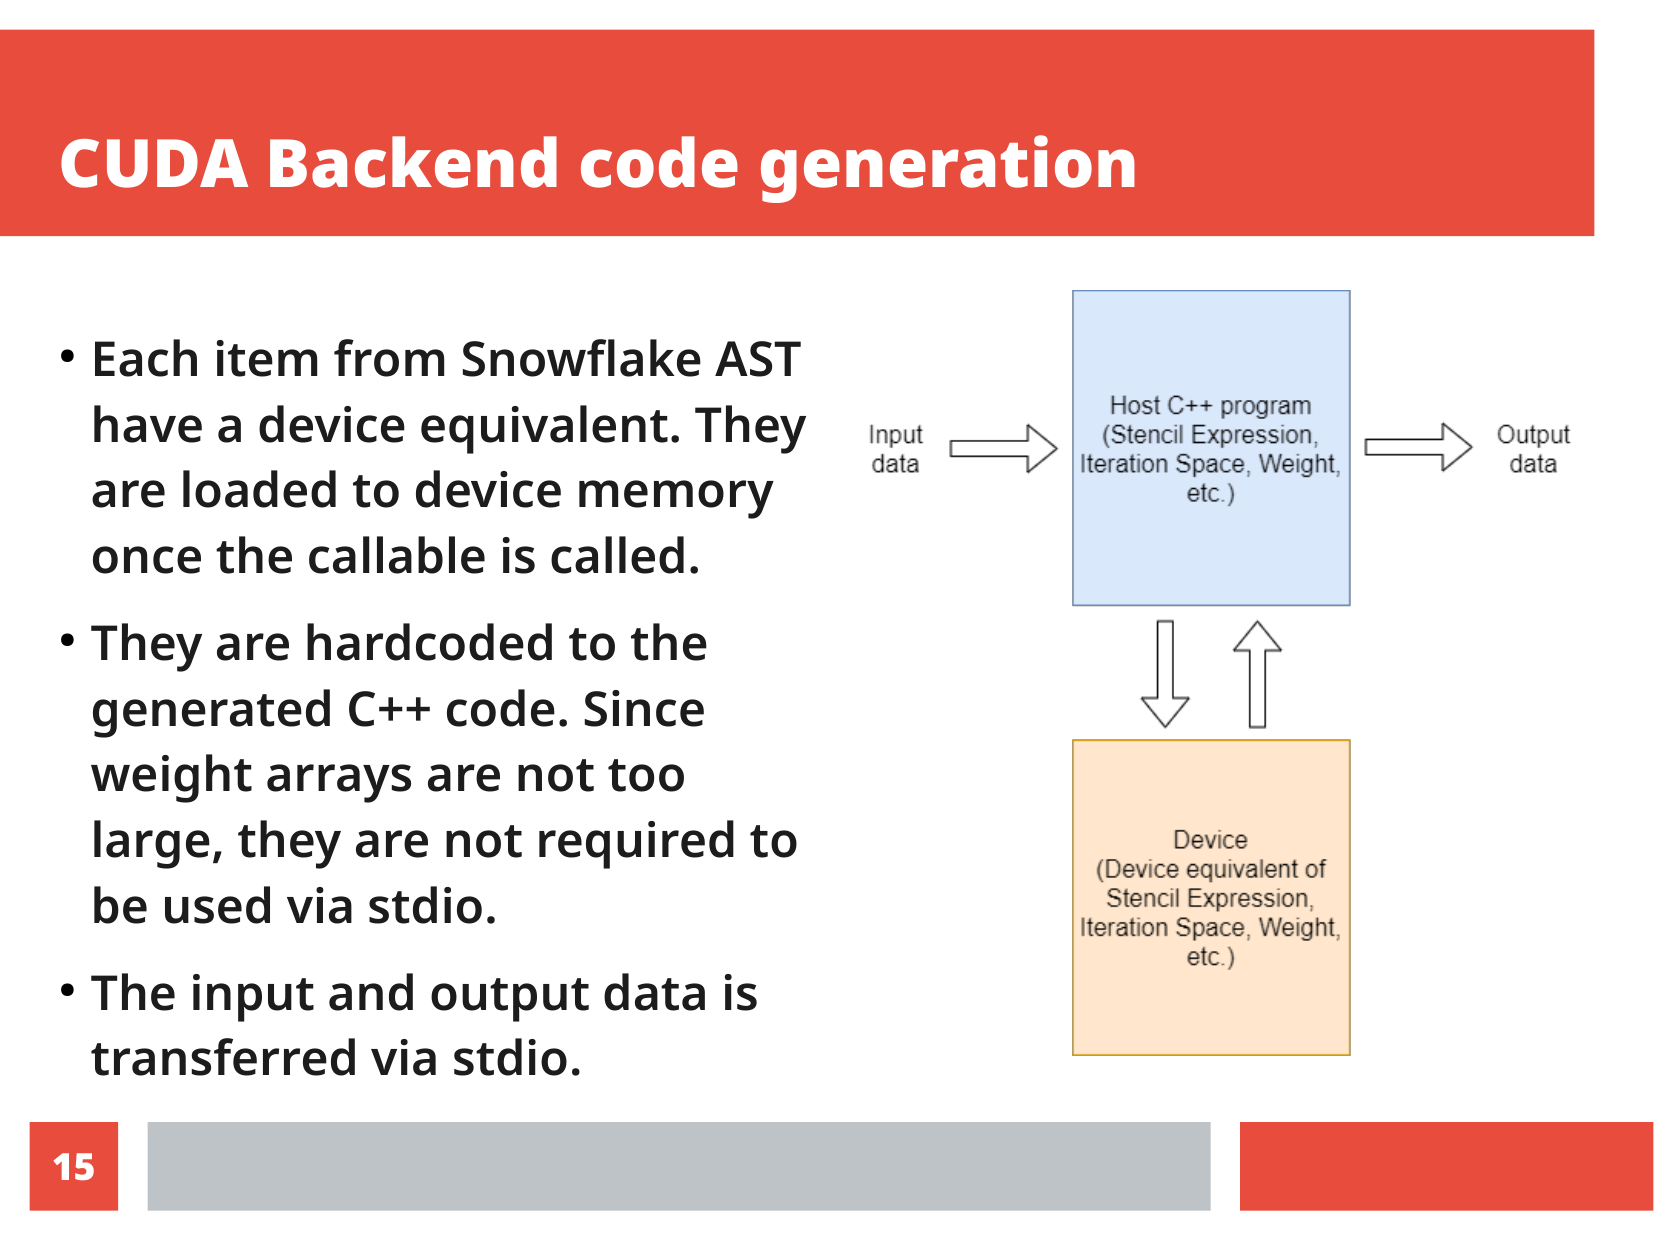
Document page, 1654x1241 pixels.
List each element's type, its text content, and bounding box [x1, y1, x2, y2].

title CUDA Backend code generation [59, 59, 1595, 207]
picture [842, 290, 1589, 1056]
list Each item from Snowflake AST have a device equivalent. They are loaded to device memory once the callable is called. They are hardcoded to the generated C++ code. Since weight arrays are not too large, they are not required to be used via stdio. The input and output data is transferred via stdio. [59, 324, 834, 1093]
